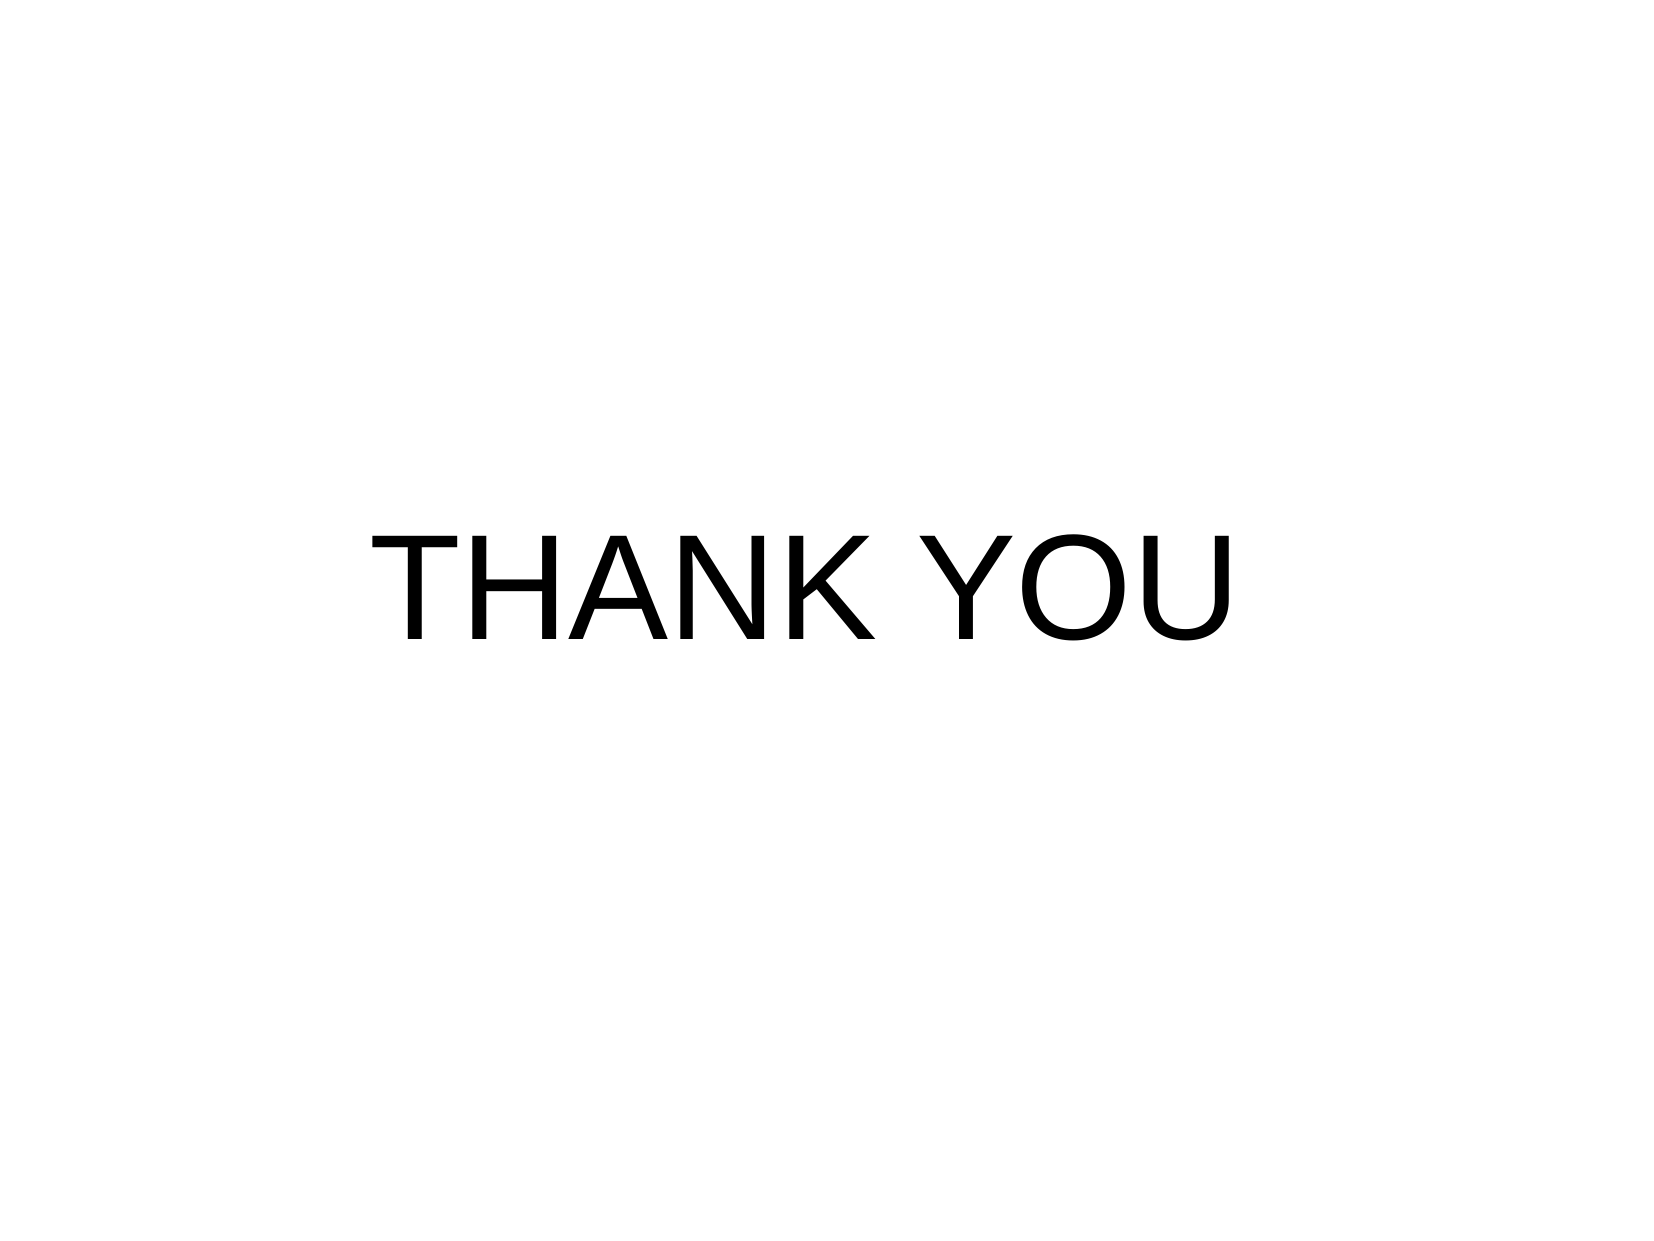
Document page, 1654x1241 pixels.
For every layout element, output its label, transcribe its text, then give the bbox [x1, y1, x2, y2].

text_box THANK YOU [354, 496, 1654, 680]
